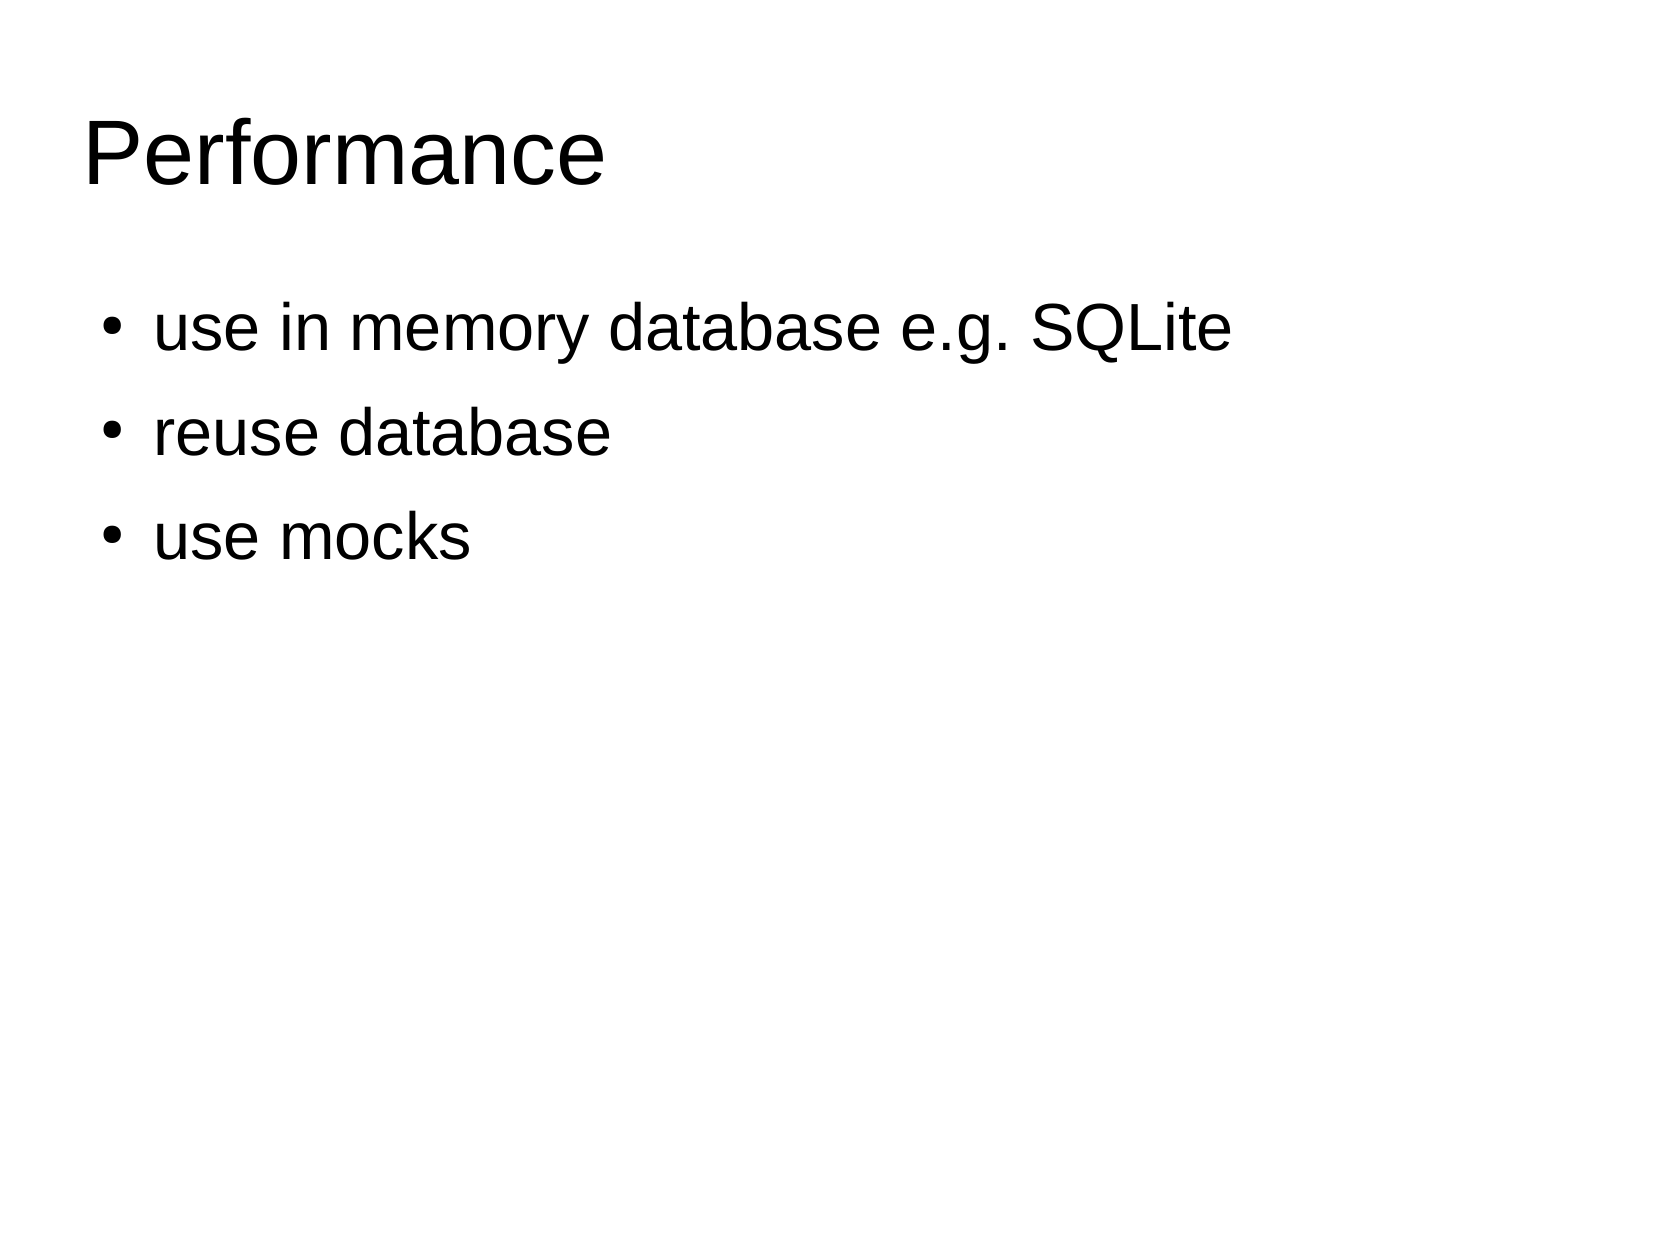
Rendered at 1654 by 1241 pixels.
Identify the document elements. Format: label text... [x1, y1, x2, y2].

title Performance [82, 49, 1571, 257]
list use in memory database e.g. SQLite reuse database use mocks [82, 290, 1571, 1010]
